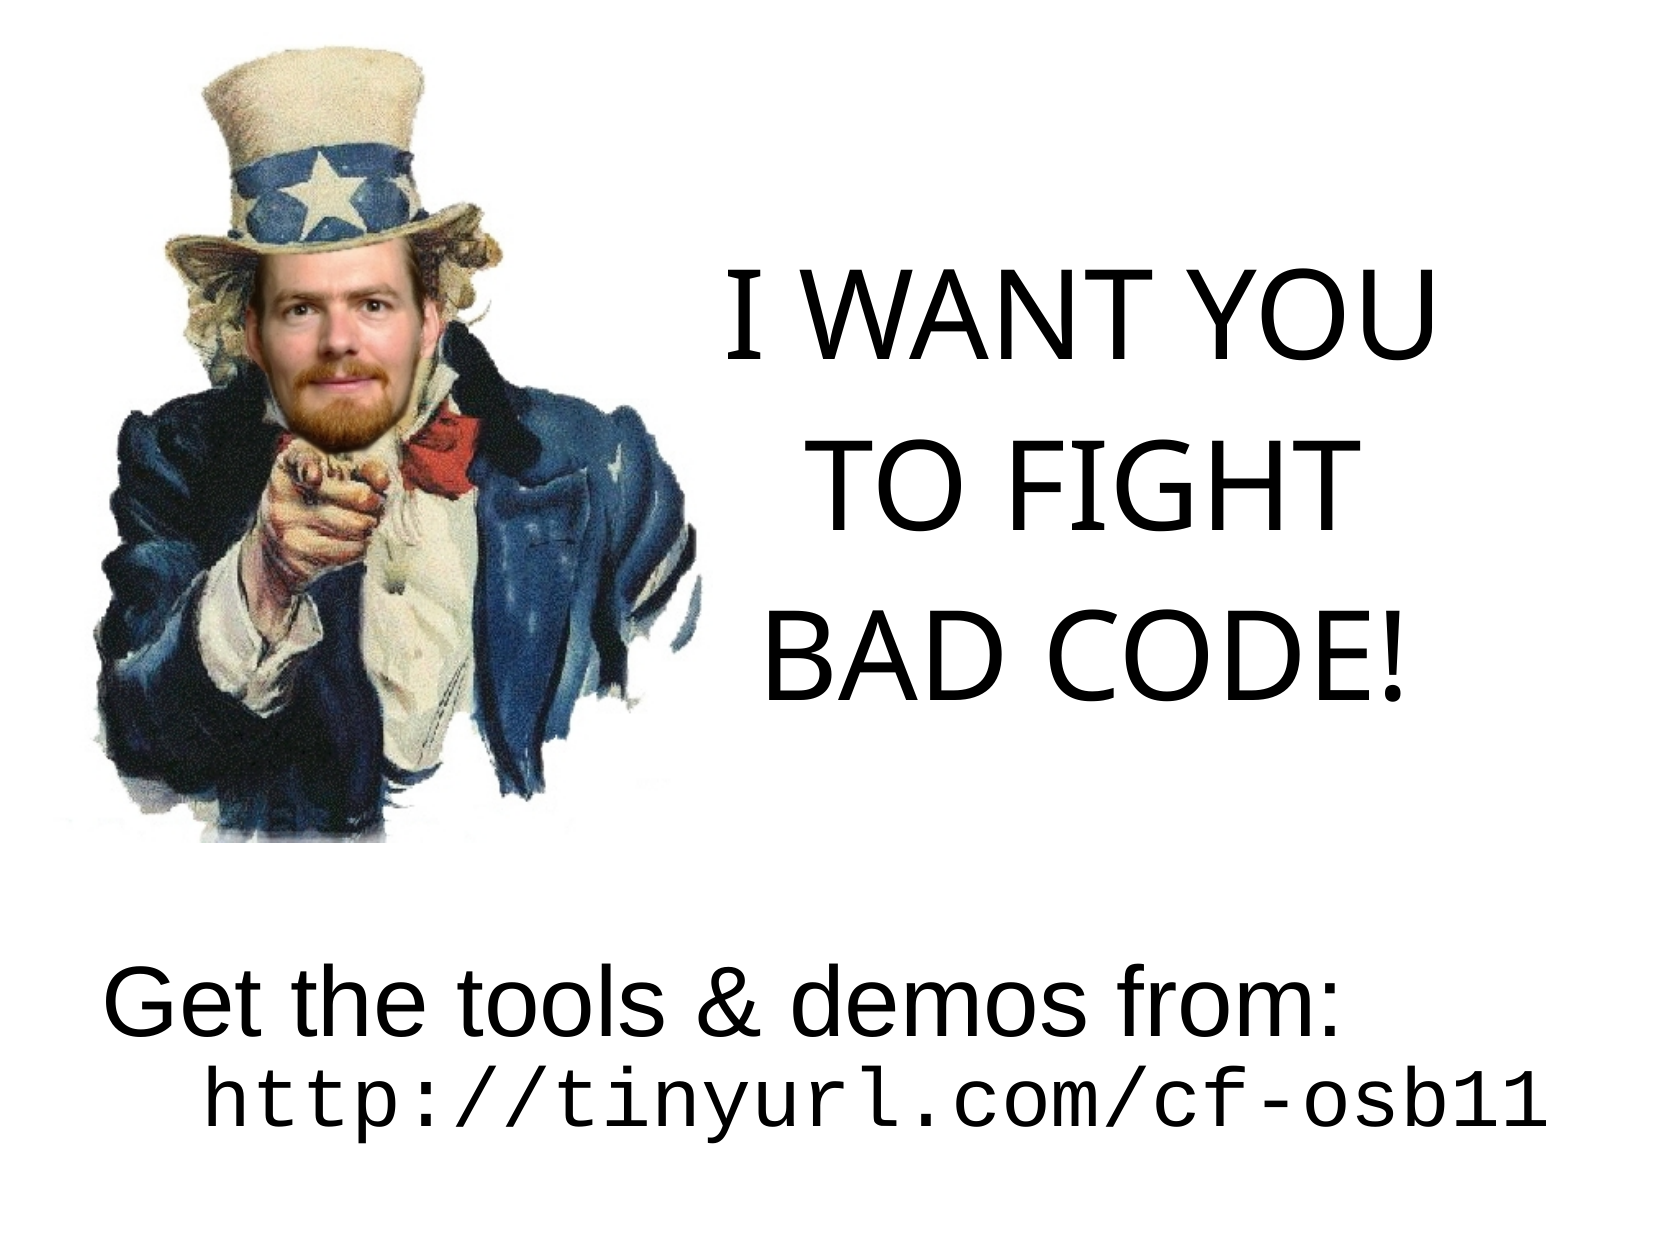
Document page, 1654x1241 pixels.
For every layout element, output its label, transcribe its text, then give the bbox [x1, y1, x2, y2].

text_box I WANT YOU TO FIGHT BAD CODE! [713, 171, 1642, 792]
text_box Get the tools & demos from: http://tinyurl.com/cf-osb11 [86, 938, 1567, 1160]
picture [41, 32, 713, 843]
